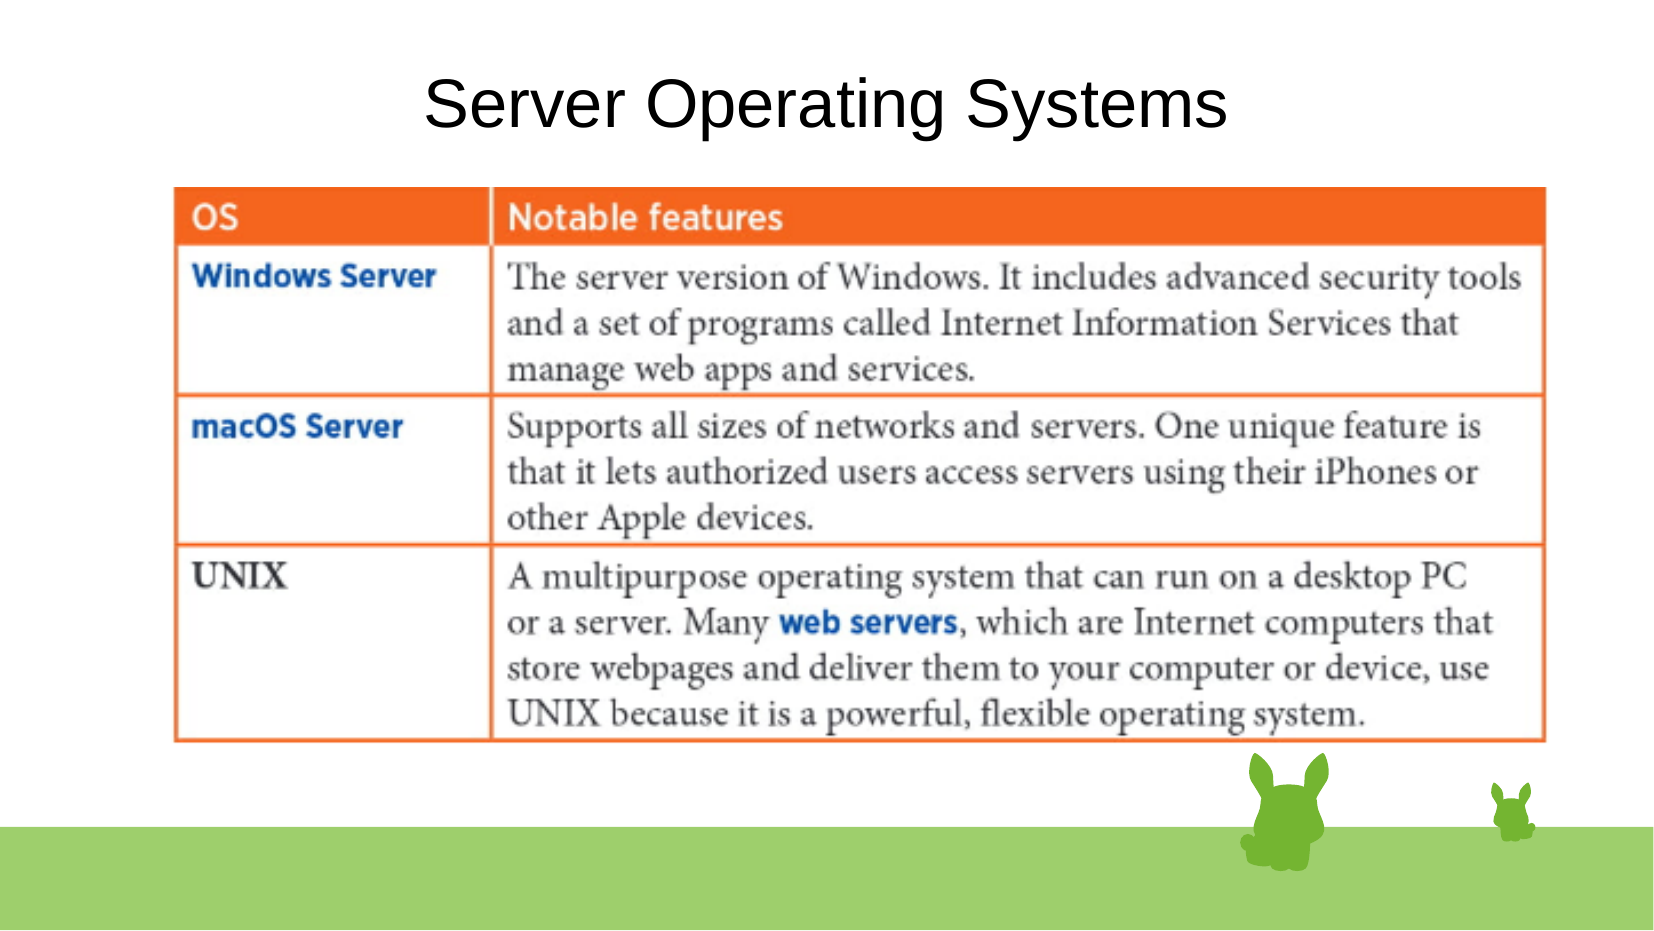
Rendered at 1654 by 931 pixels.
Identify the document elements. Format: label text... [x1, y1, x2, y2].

title Server Operating Systems [88, 29, 1565, 178]
picture [154, 187, 1565, 751]
